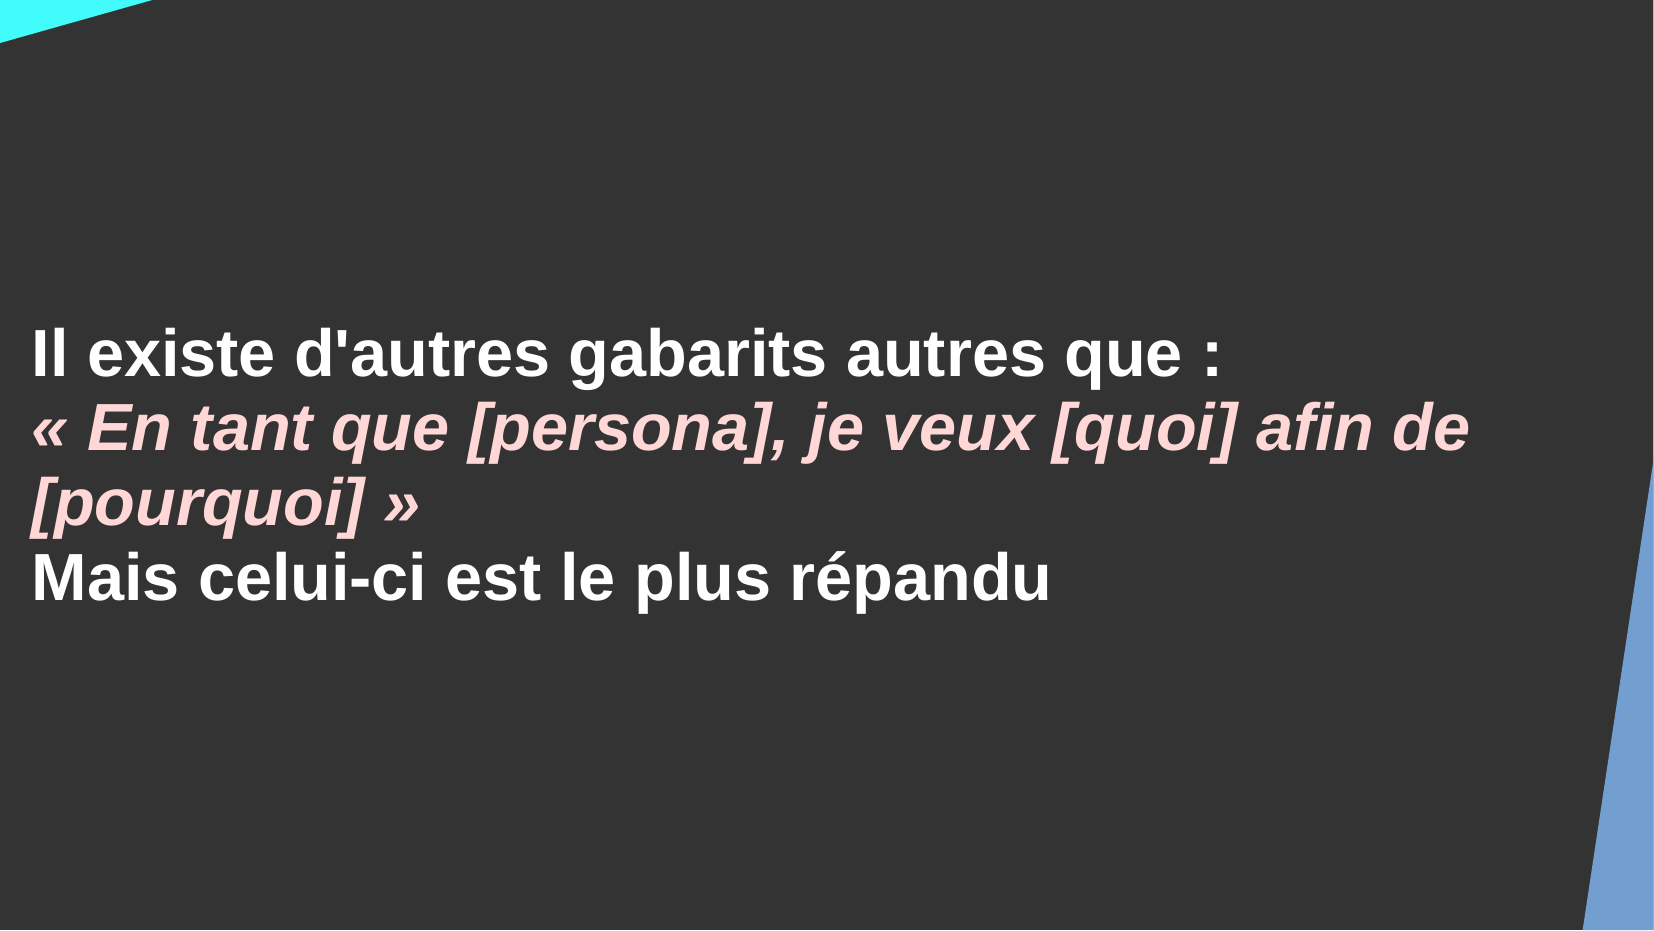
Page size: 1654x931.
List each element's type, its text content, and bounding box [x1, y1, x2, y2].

text_box [1582, 456, 1654, 931]
text_box [0, 0, 153, 44]
title Il existe d'autres gabarits autres que : « En tant que [persona], je veux [quoi] afin de [pourquoi] » Mais celui-ci est le plus répandu [31, 315, 1622, 615]
